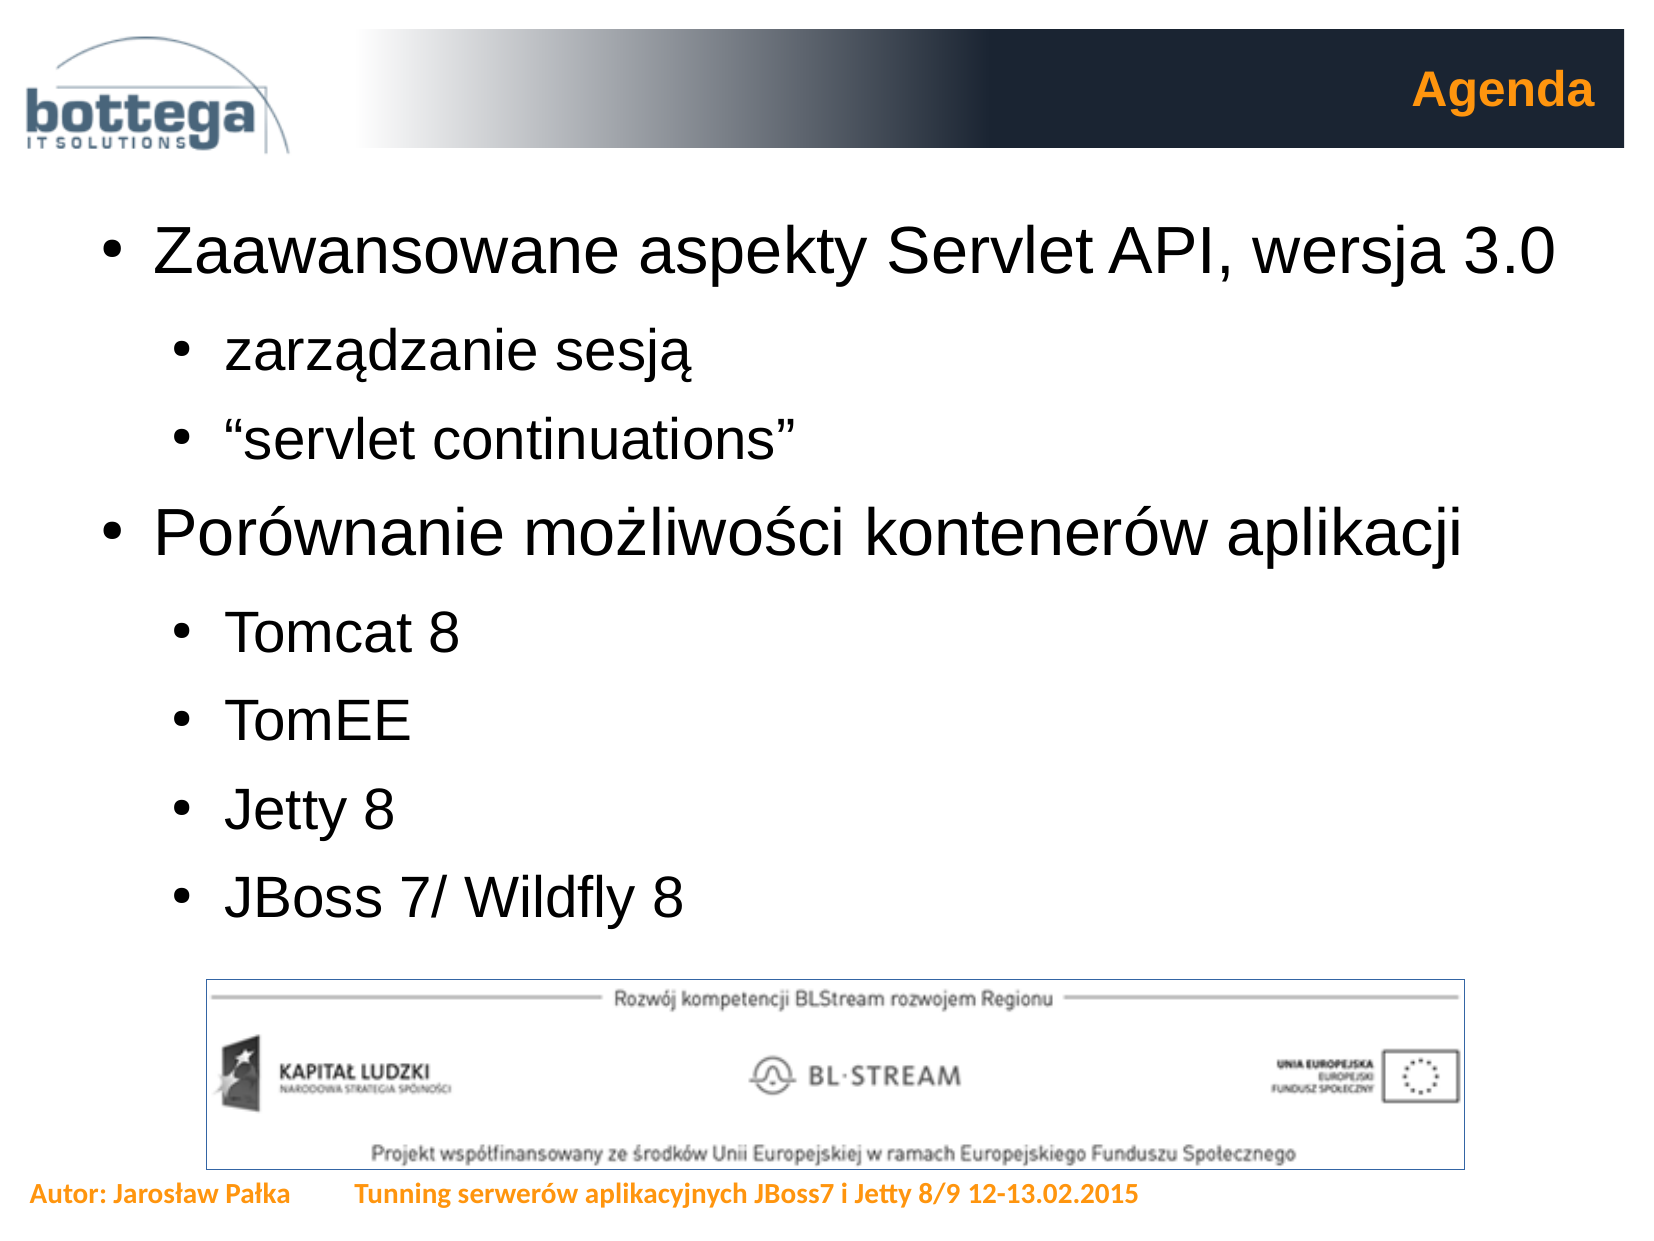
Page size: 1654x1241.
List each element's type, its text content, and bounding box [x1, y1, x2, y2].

title Agenda [354, 29, 1625, 148]
picture [17, 29, 296, 160]
list Zaawansowane aspekty Servlet API, wersja 3.0 zarządzanie sesją “servlet continuations” Porównanie możliwości kontenerów aplikacji Tomcat 8 TomEE Jetty 8 JBoss 7/ Wildfly 8 [82, 213, 1571, 933]
picture [207, 980, 1464, 1169]
